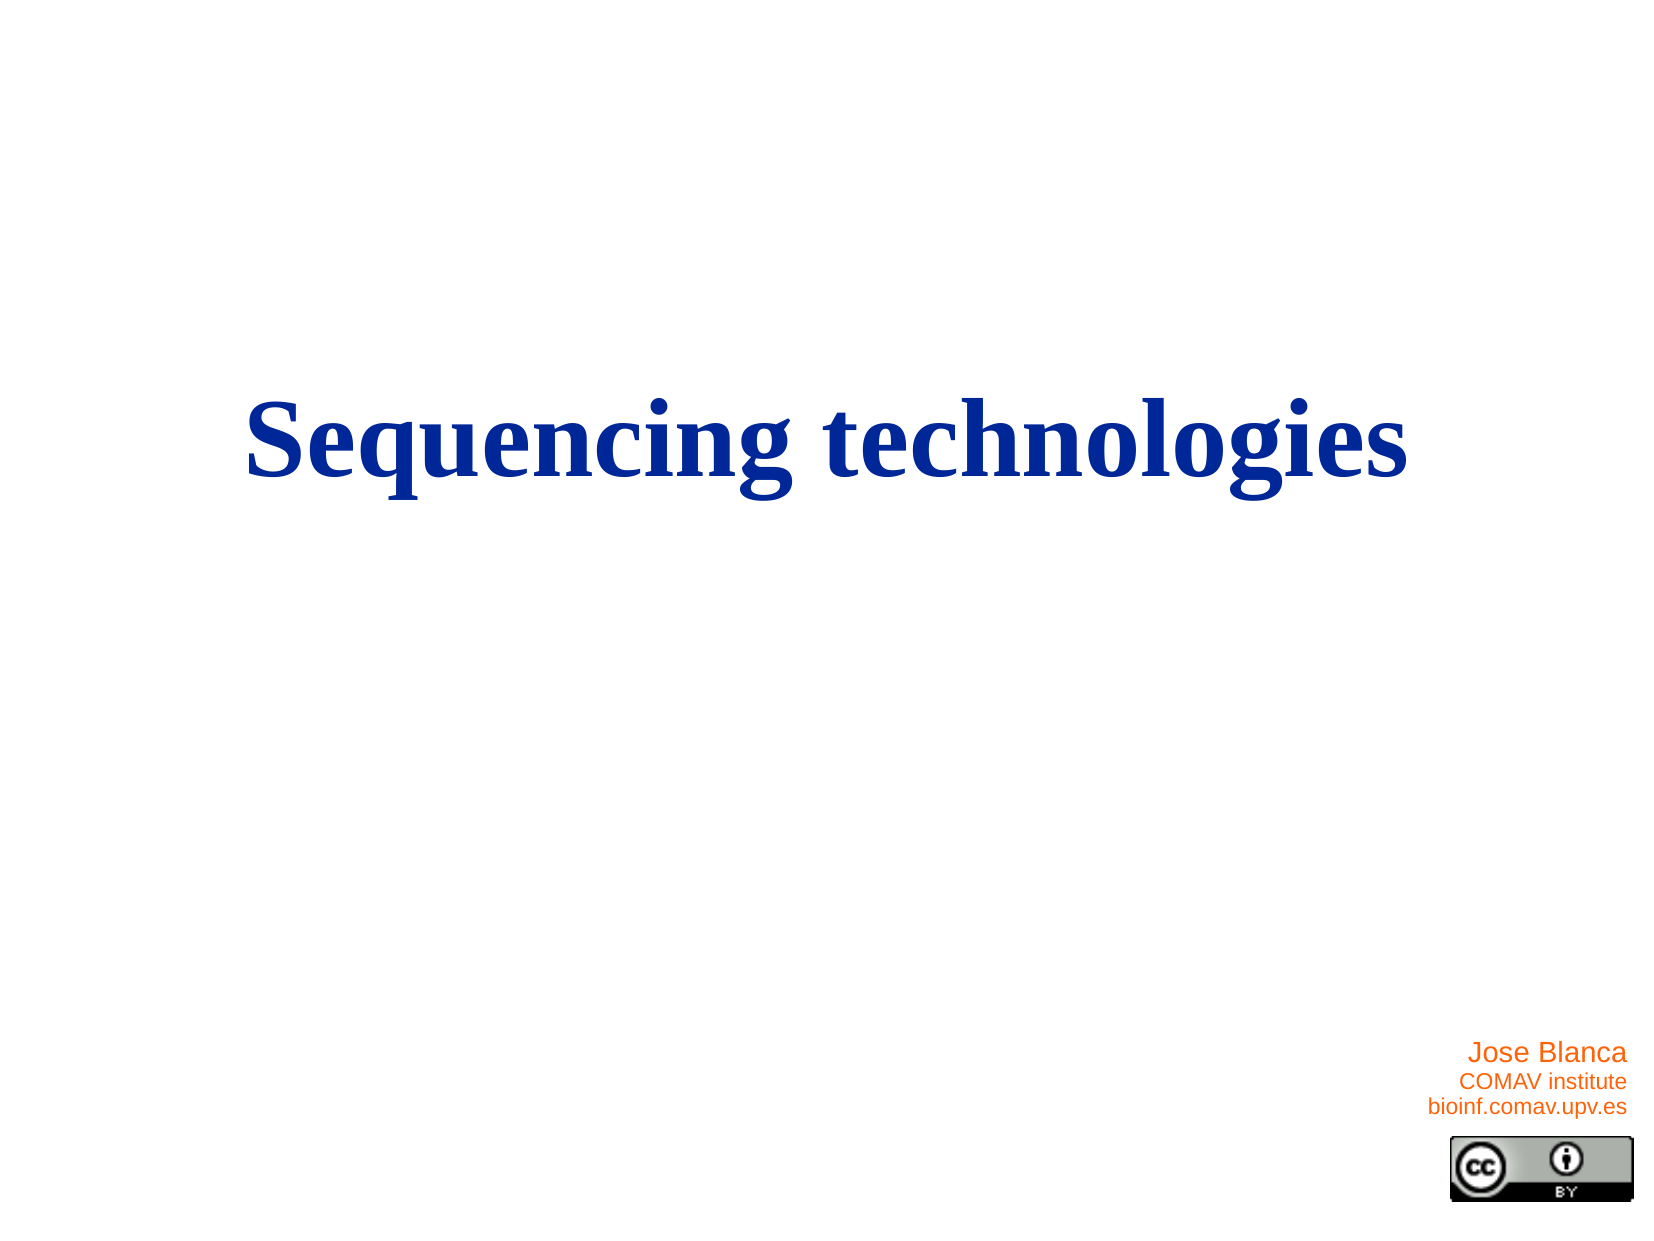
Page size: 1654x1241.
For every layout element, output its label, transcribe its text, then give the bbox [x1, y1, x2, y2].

title Sequencing technologies [82, 315, 1571, 563]
picture [1450, 1136, 1634, 1202]
text_box Jose Blanca COMAV institute bioinf.comav.upv.es [1413, 1028, 1643, 1129]
